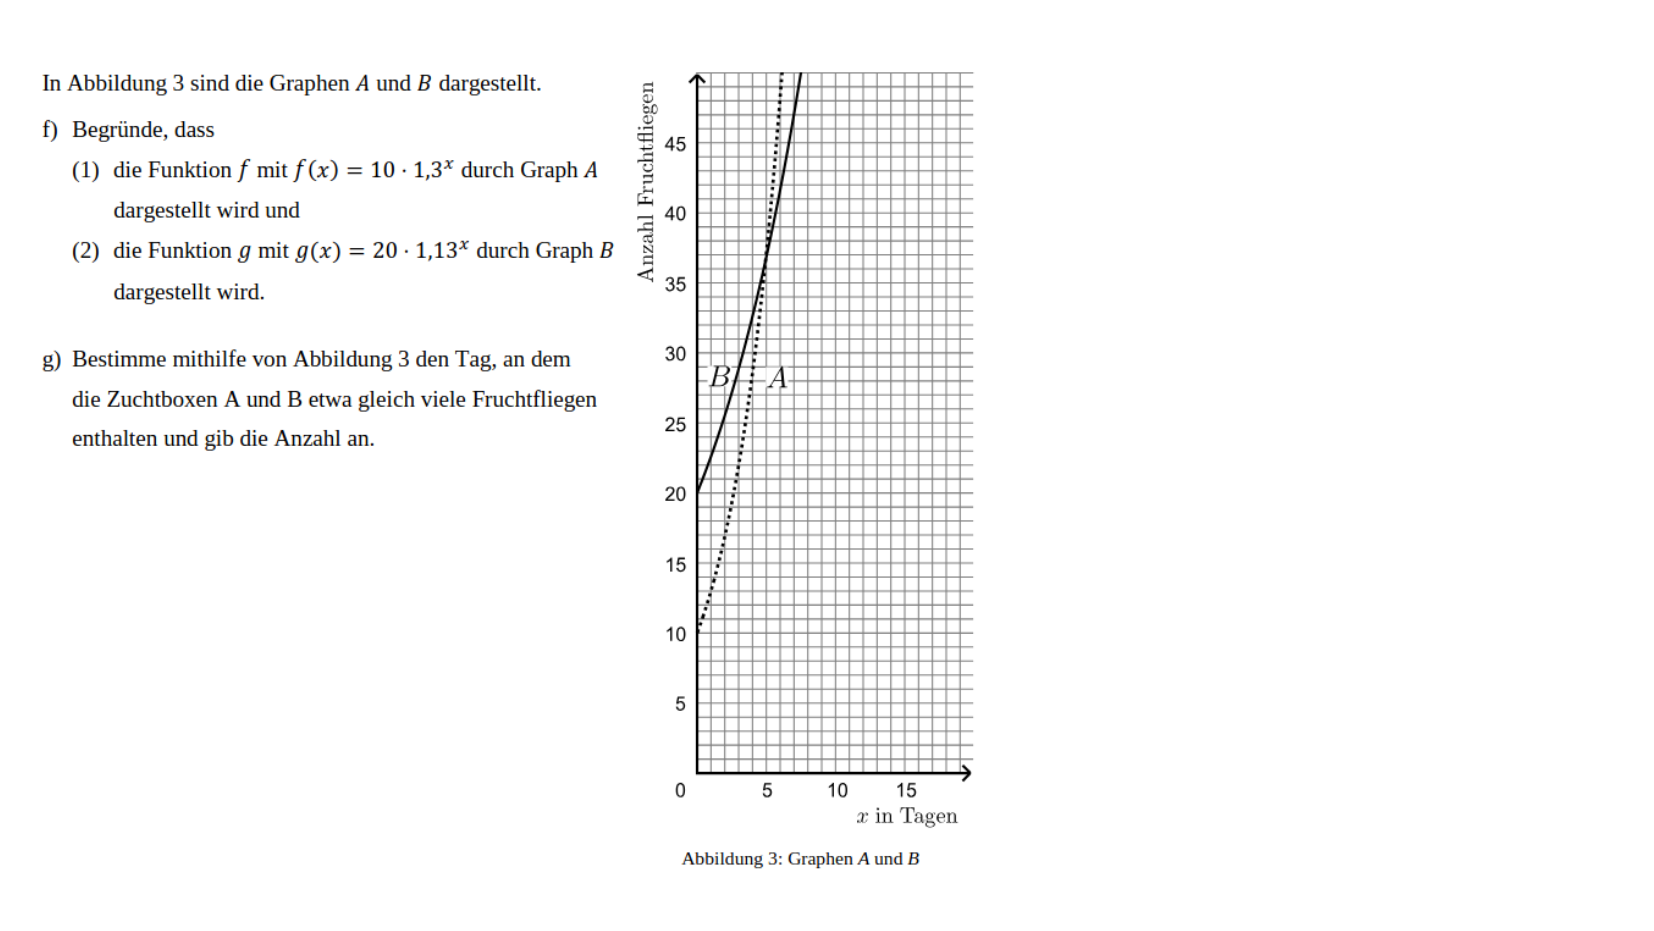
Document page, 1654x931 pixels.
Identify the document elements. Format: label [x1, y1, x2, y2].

picture [23, 37, 1016, 894]
